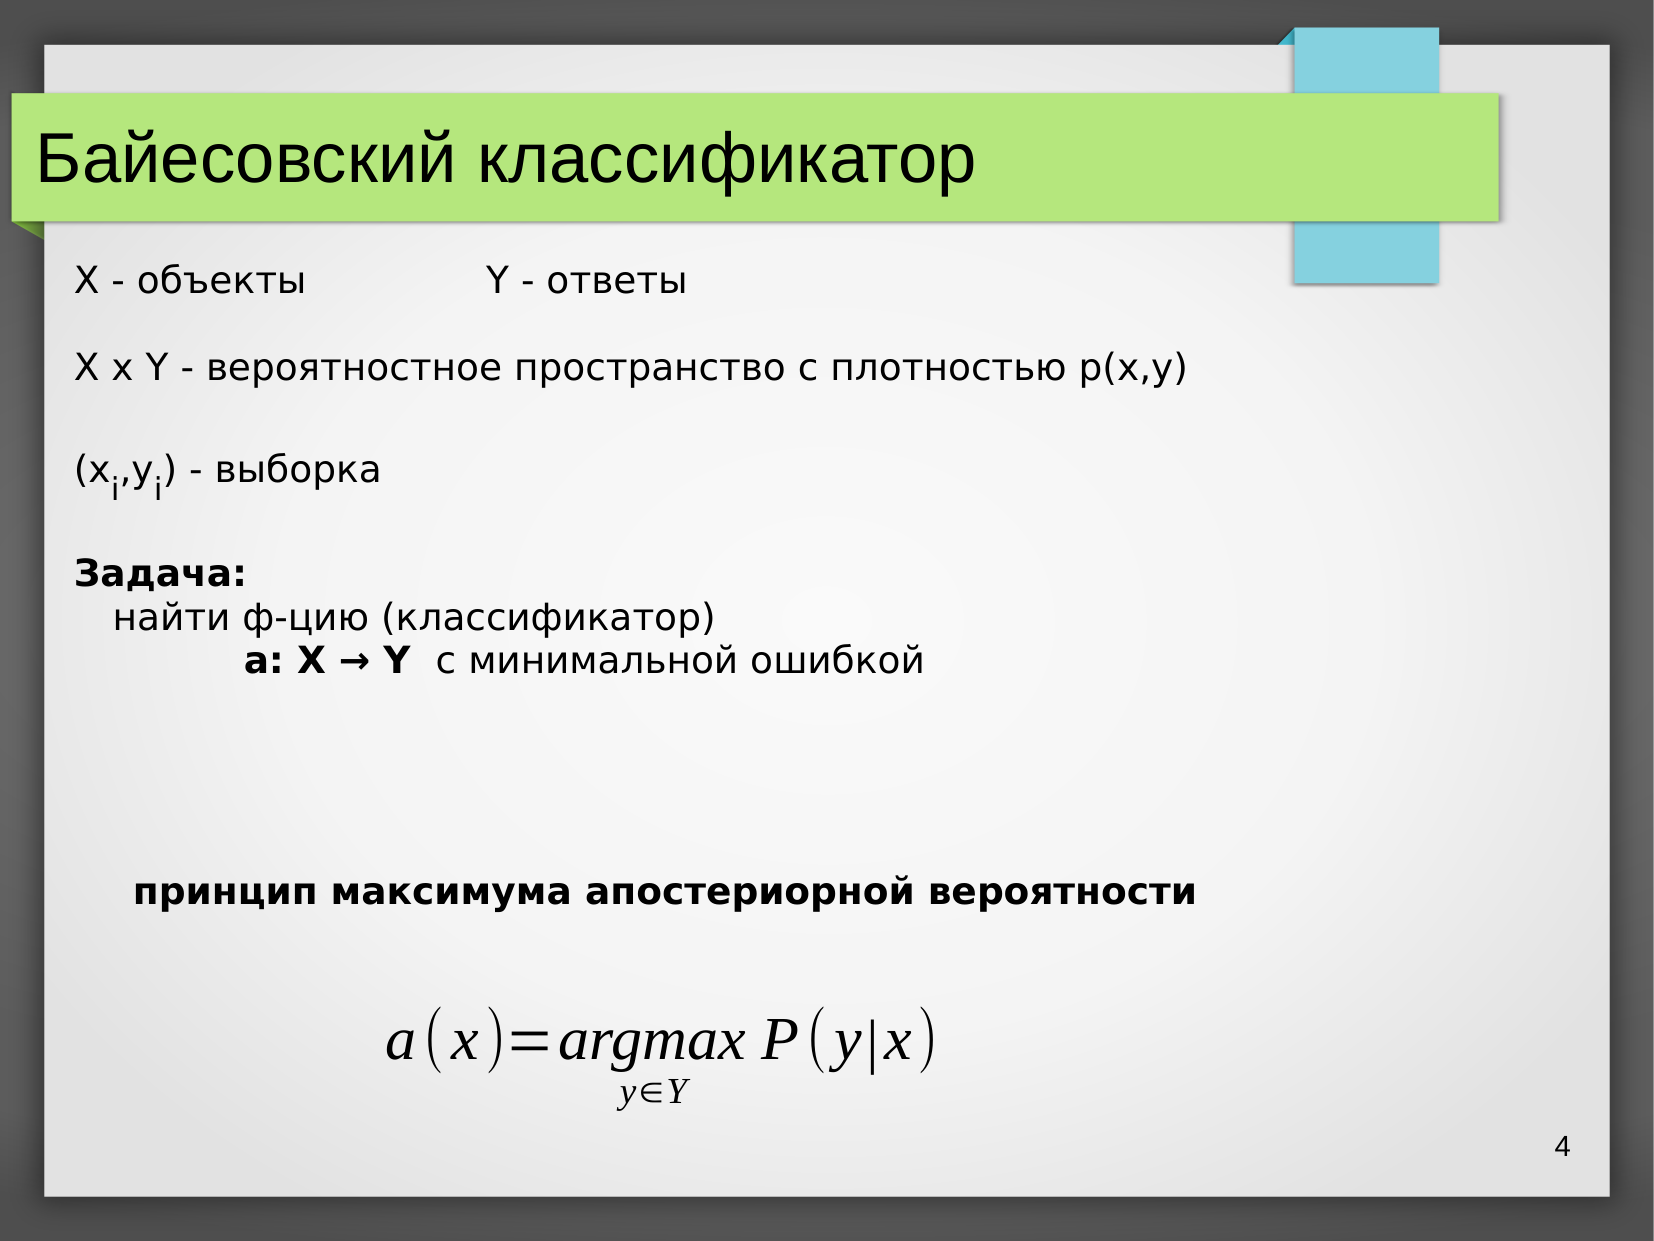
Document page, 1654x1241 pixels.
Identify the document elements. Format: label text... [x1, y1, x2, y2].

text_box X - объекты Y - ответы X x Y - вероятностное пространство с плотностью p(x,y) (xi,yi) - выборка Задача: найти ф-цию (классификатор) a: X → Y с минимальной ошибкой [59, 251, 1583, 780]
picture [0, 0, 1654, 1241]
title Байесовский классификатор [35, 118, 1489, 199]
chart [377, 1003, 946, 1116]
text_box принцип максимума апостериорной вероятности [118, 862, 1359, 954]
